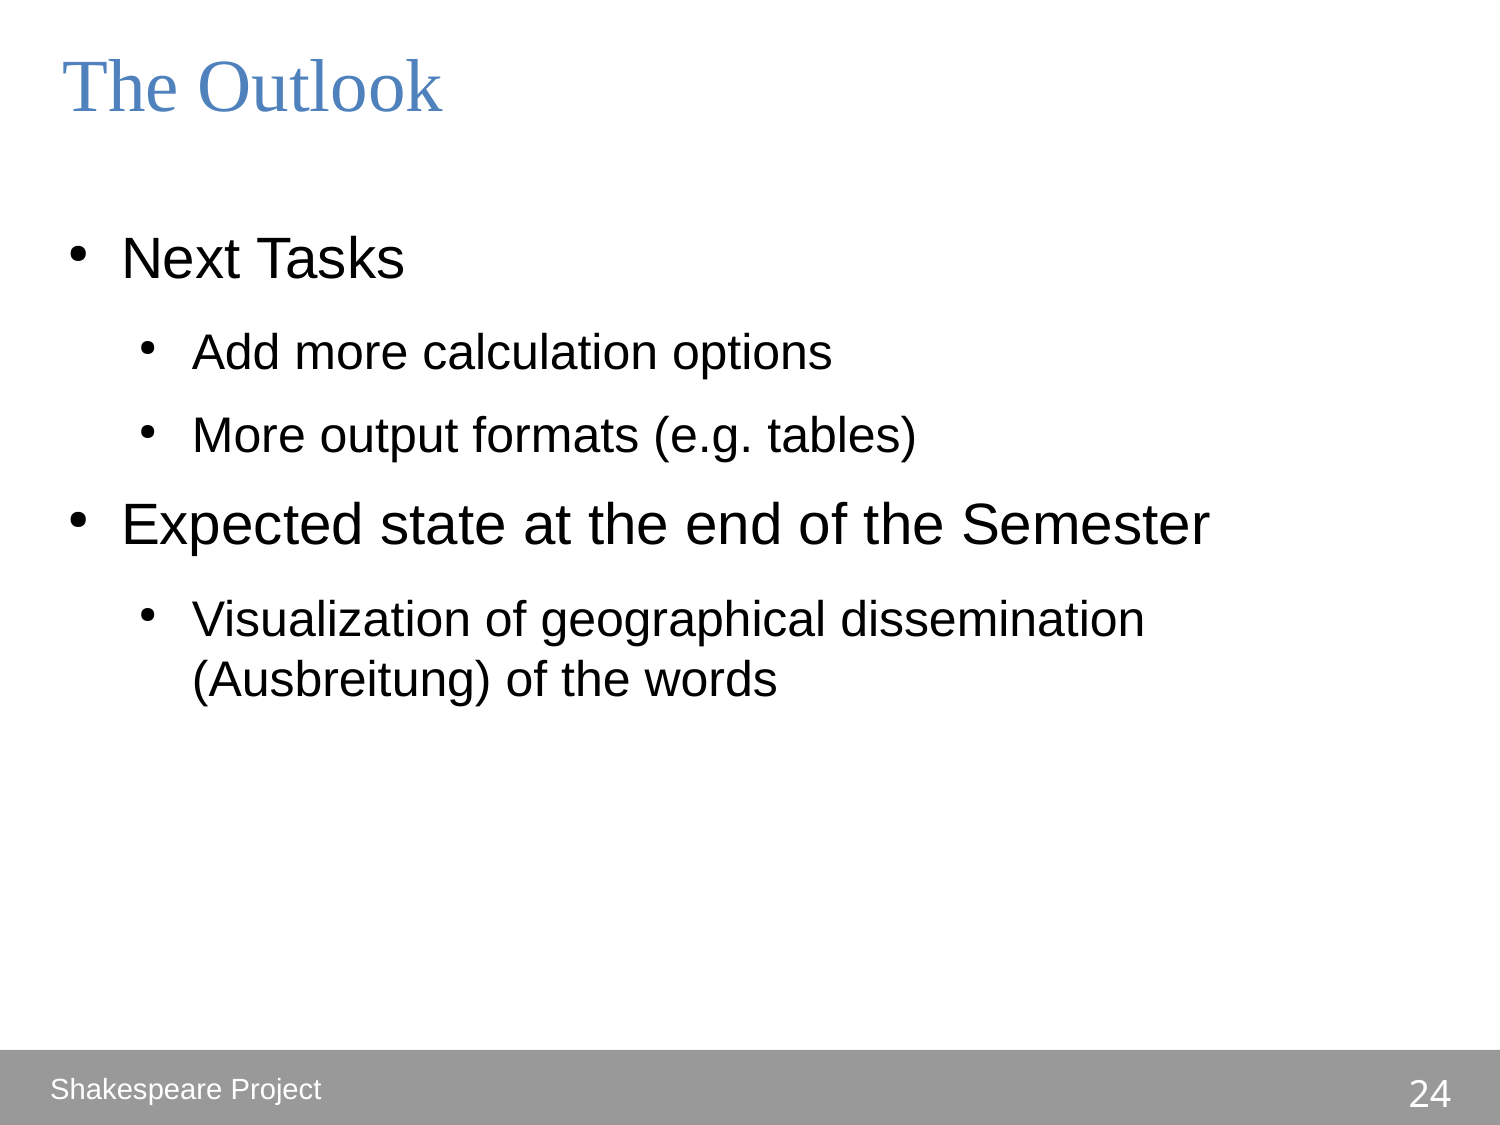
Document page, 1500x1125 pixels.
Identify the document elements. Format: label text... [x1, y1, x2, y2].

slide_number <Nummer> [1393, 1062, 1477, 1111]
footer Shakespeare Project [35, 1062, 1276, 1111]
title The Outlook [62, 12, 1450, 150]
list Next Tasks Add more calculation options More output formats (e.g. tables) Expected state at the end of the Semester Visualization of geographical dissemination (Ausbreitung) of the words [35, 212, 1423, 910]
